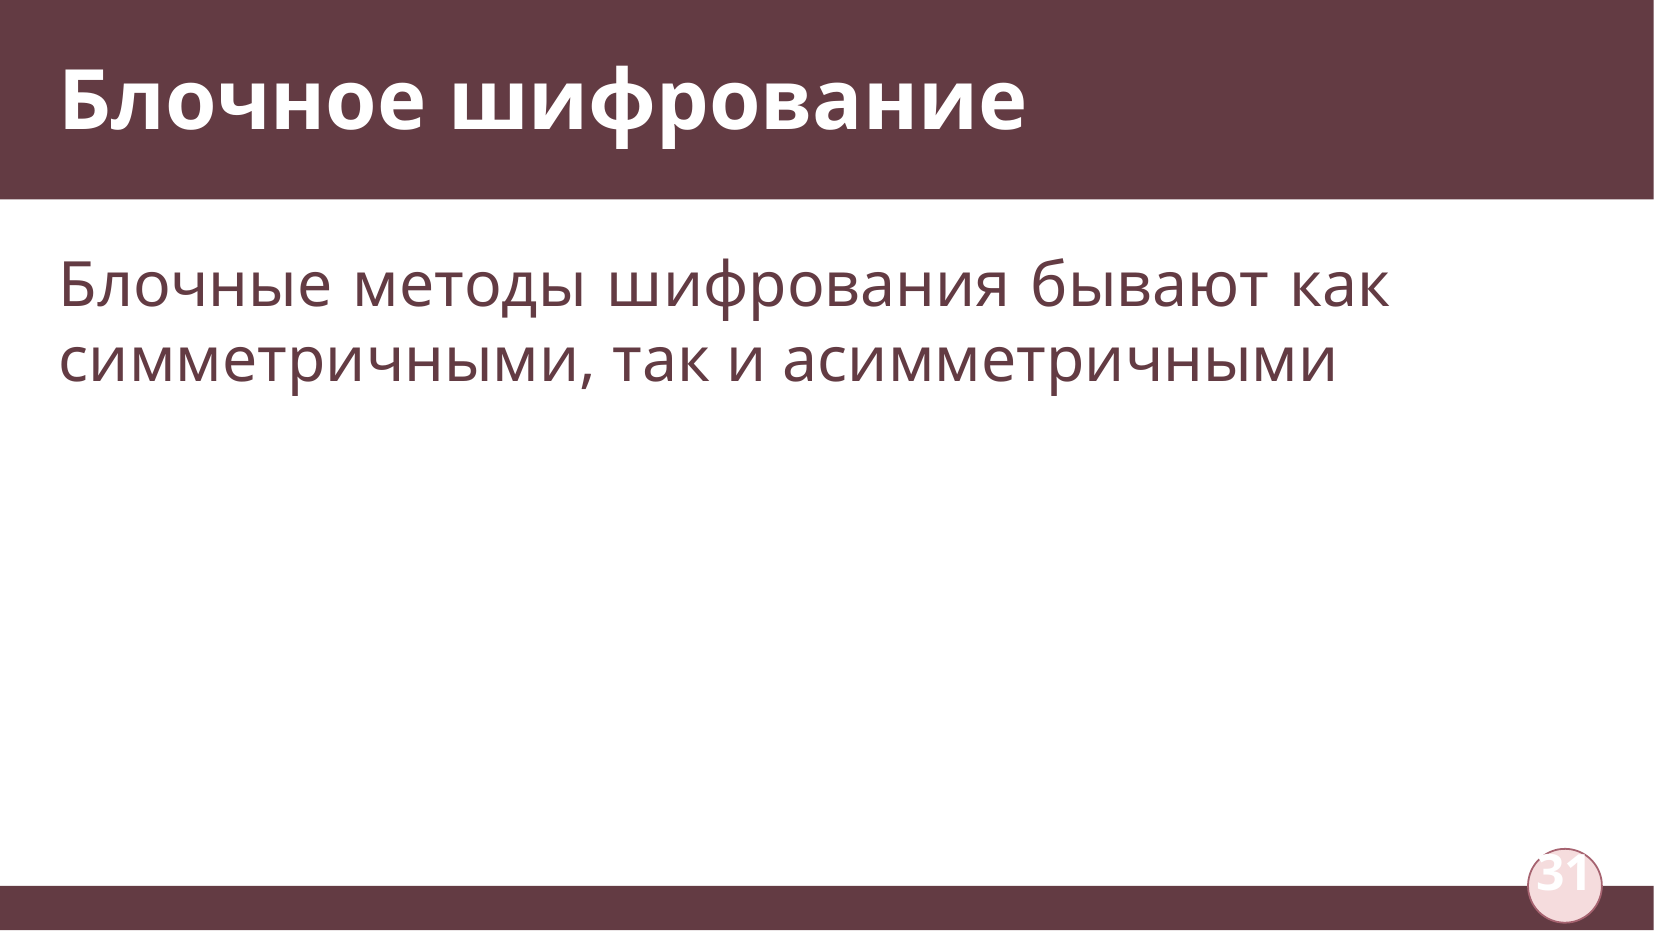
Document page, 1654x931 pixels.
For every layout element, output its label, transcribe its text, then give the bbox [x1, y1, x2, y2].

title Блочное шифрование [59, 37, 1595, 155]
list Блочные методы шифрования бывают как симметричными, так и асимметричными [59, 243, 1595, 769]
